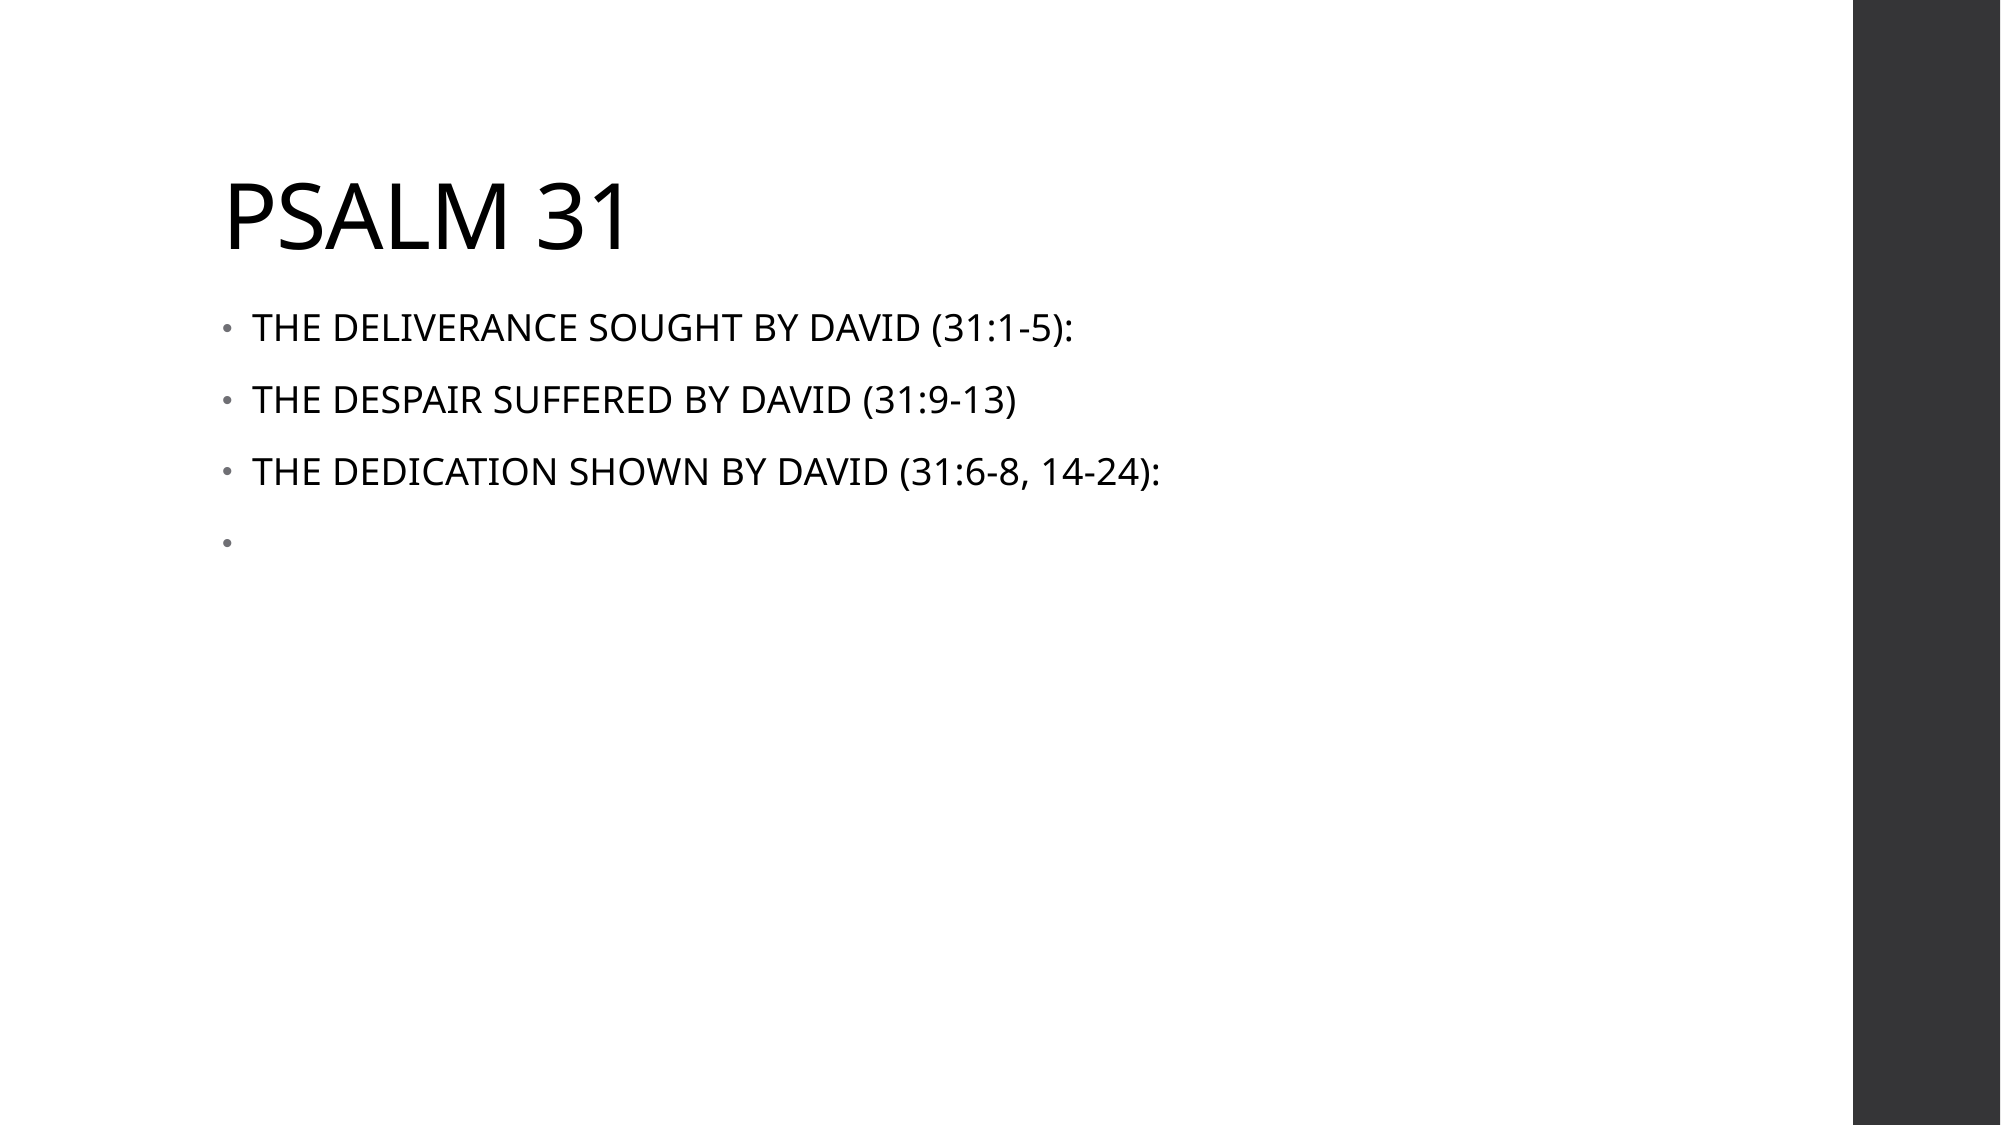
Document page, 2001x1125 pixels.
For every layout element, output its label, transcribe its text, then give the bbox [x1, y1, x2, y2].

list THE DELIVERANCE SOUGHT BY DAVID (31:1-5): THE DESPAIR SUFFERED BY DAVID (31:9-13) THE DEDICATION SHOWN BY DAVID (31:6-8, 14-24): [206, 299, 1617, 1014]
title PSALM 31 [206, 60, 1797, 278]
